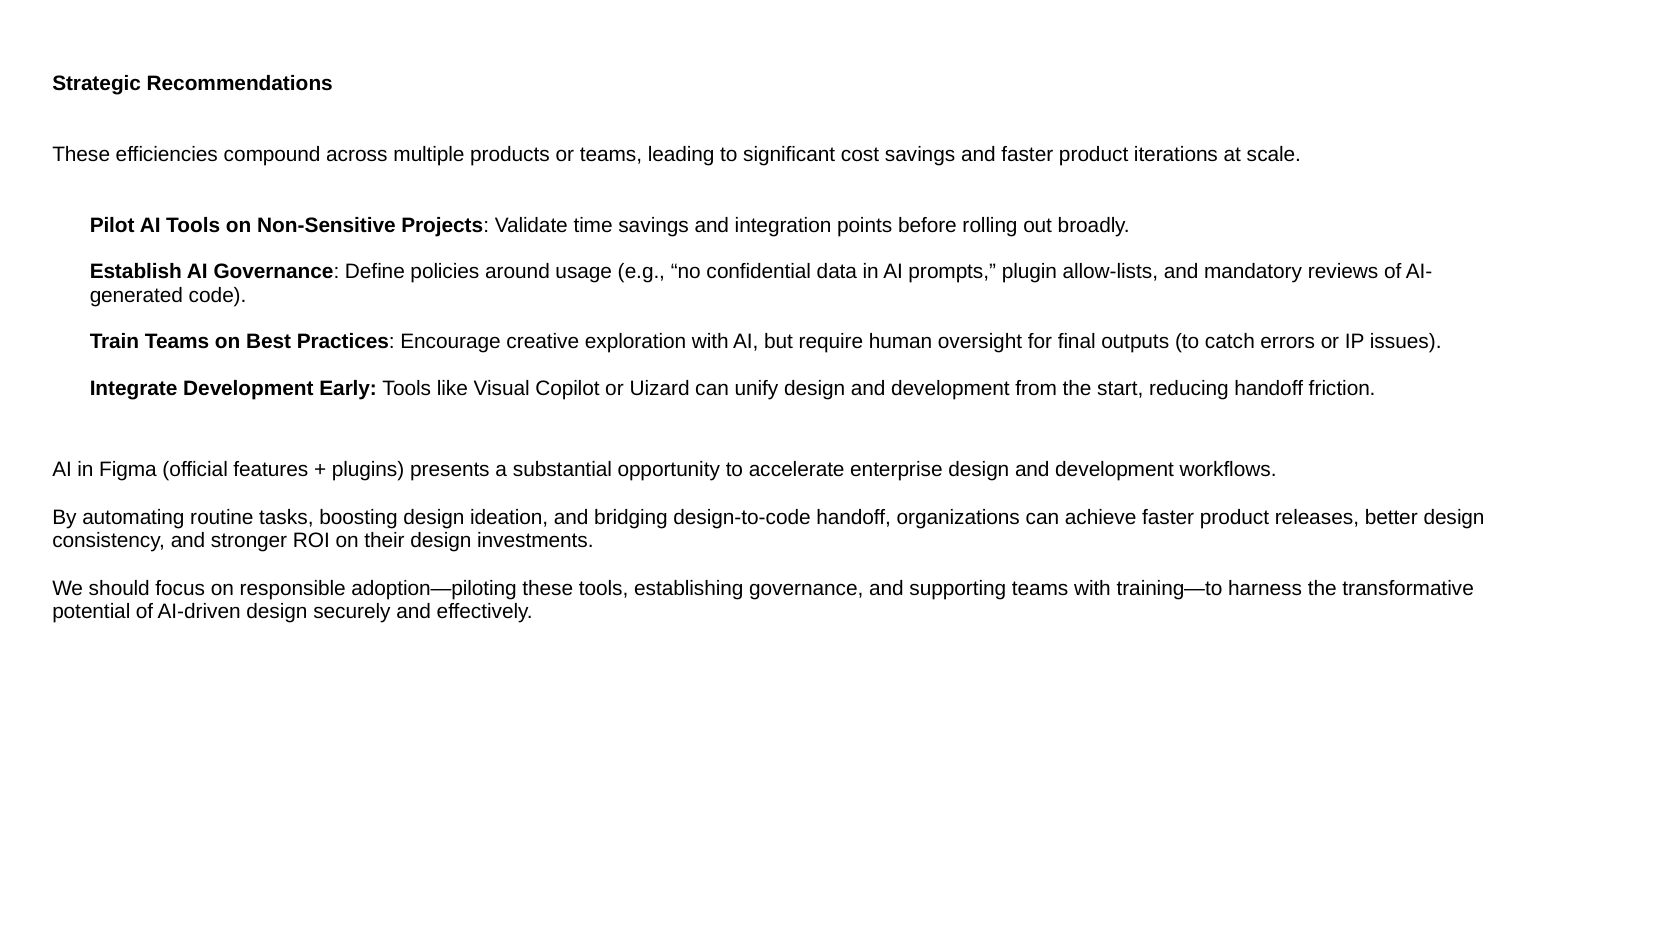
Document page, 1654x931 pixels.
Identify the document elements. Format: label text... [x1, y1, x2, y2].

text_box Pilot AI Tools on Non-Sensitive Projects: Validate time savings and integration points before rolling out broadly. Establish AI Governance: Define policies around usage (e.g., “no confidential data in AI prompts,” plugin allow-lists, and mandatory reviews of AI-generated code). Train Teams on Best Practices: Encourage creative exploration with AI, but require human oversight for final outputs (to catch errors or IP issues). Integrate Development Early: Tools like Visual Copilot or Uizard can unify design and development from the start, reducing handoff friction. [75, 206, 1501, 408]
text_box These efficiencies compound across multiple products or teams, leading to significant cost savings and faster product iterations at scale. [37, 135, 1502, 174]
text_box Strategic Recommendations [37, 63, 451, 113]
text_box AI in Figma (official features + plugins) presents a substantial opportunity to accelerate enterprise design and development workflows. By automating routine tasks, boosting design ideation, and bridging design-to-code handoff, organizations can achieve faster product releases, better design consistency, and stronger ROI on their design investments. We should focus on responsible adoption—piloting these tools, establishing governance, and supporting teams with training—to harness the transformative potential of AI-driven design securely and effectively. [37, 450, 1538, 631]
